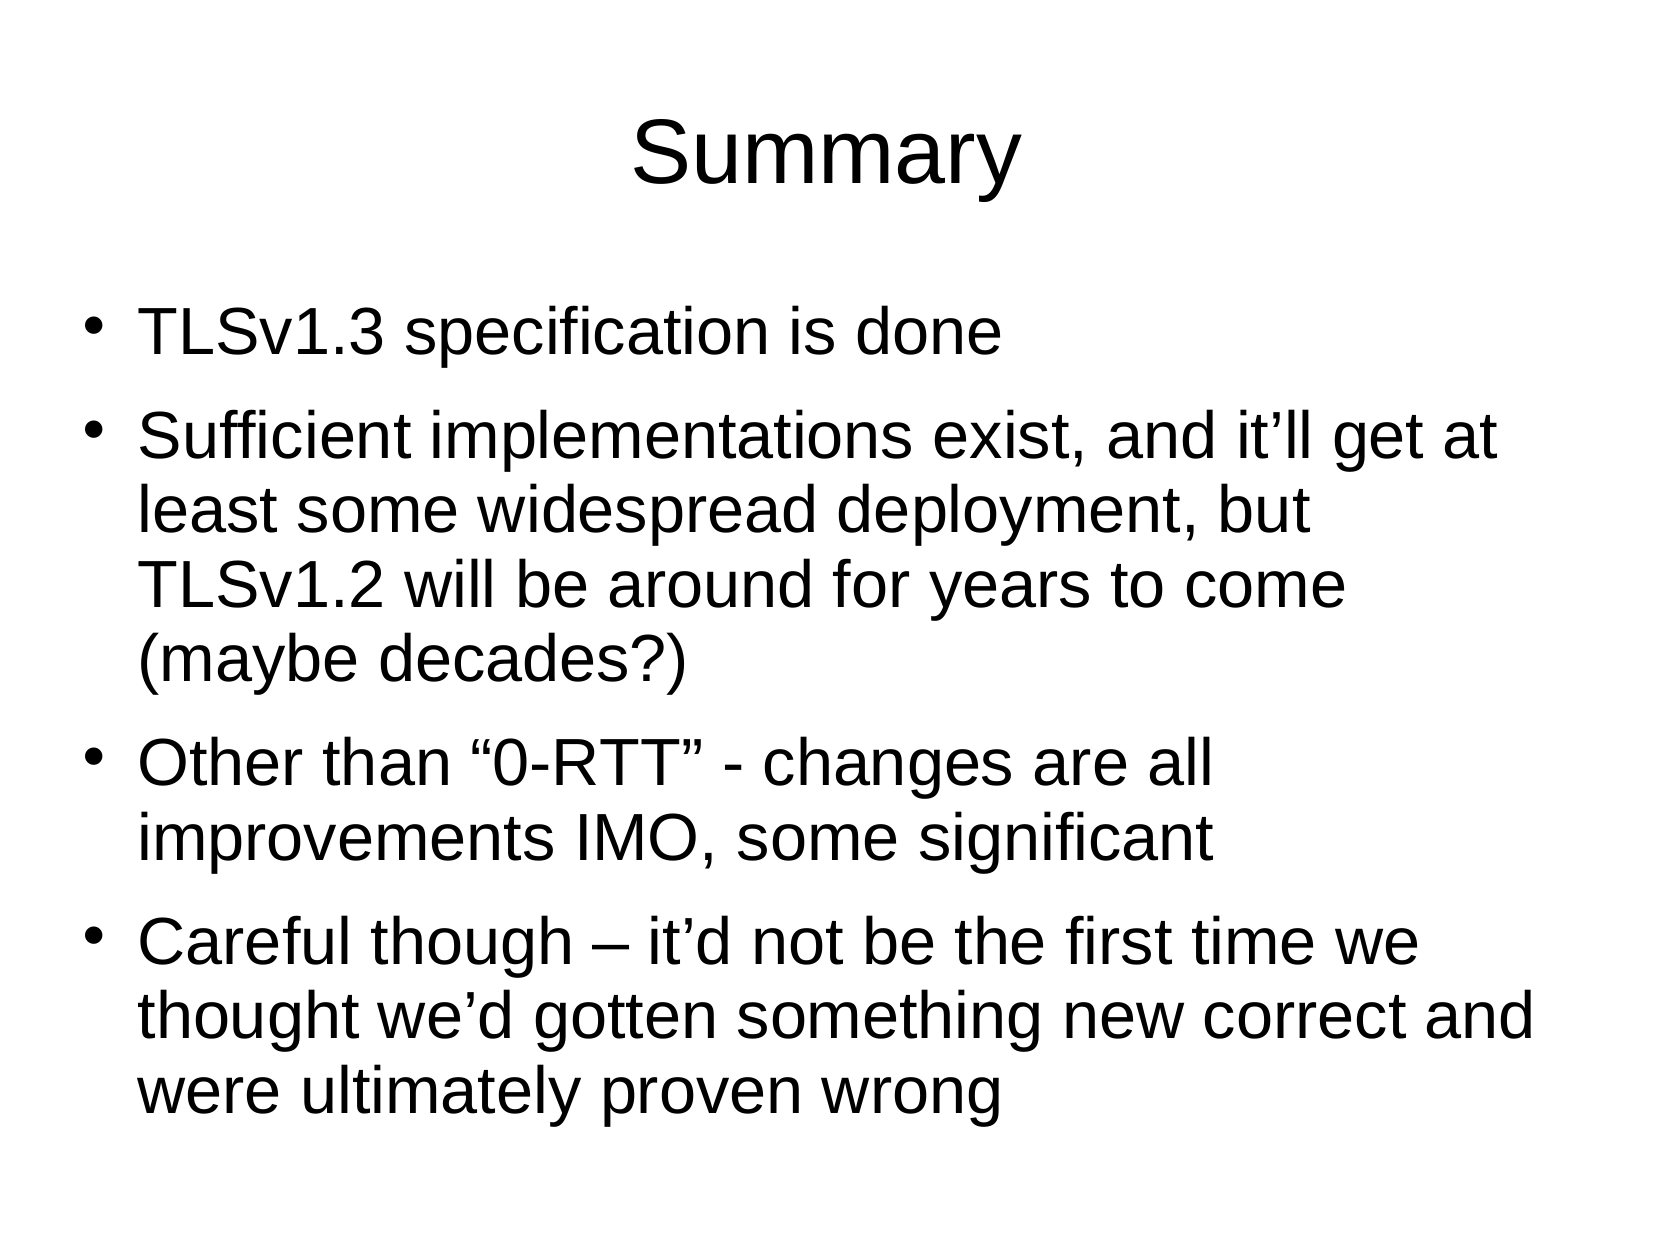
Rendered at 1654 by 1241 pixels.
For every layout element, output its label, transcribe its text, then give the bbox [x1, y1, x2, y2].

title Summary [82, 49, 1571, 257]
list TLSv1.3 specification is done Sufficient implementations exist, and it’ll get at least some widespread deployment, but TLSv1.2 will be around for years to come (maybe decades?) Other than “0-RTT” - changes are all improvements IMO, some significant Careful though – it’d not be the first time we thought we’d gotten something new correct and were ultimately proven wrong [82, 290, 1571, 1158]
